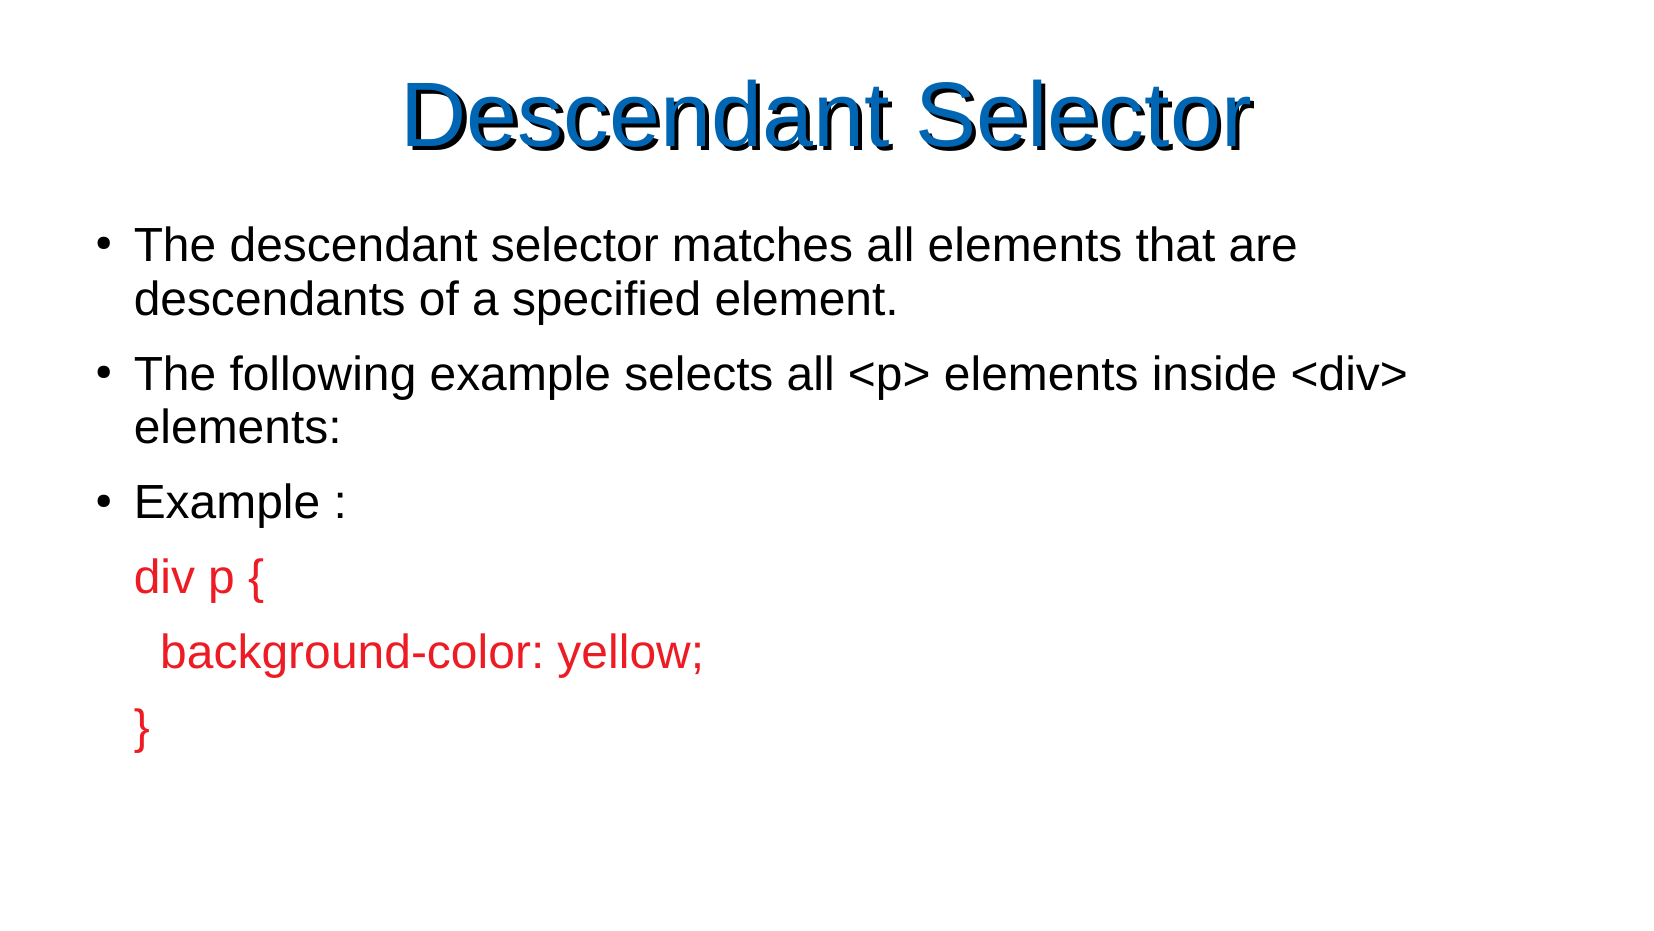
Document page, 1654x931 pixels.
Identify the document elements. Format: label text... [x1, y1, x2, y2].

title Descendant Selector [82, 37, 1571, 193]
list The descendant selector matches all elements that are descendants of a specified element. The following example selects all <p> elements inside <div> elements: Example : div p { background-color: yellow; } [82, 217, 1571, 758]
